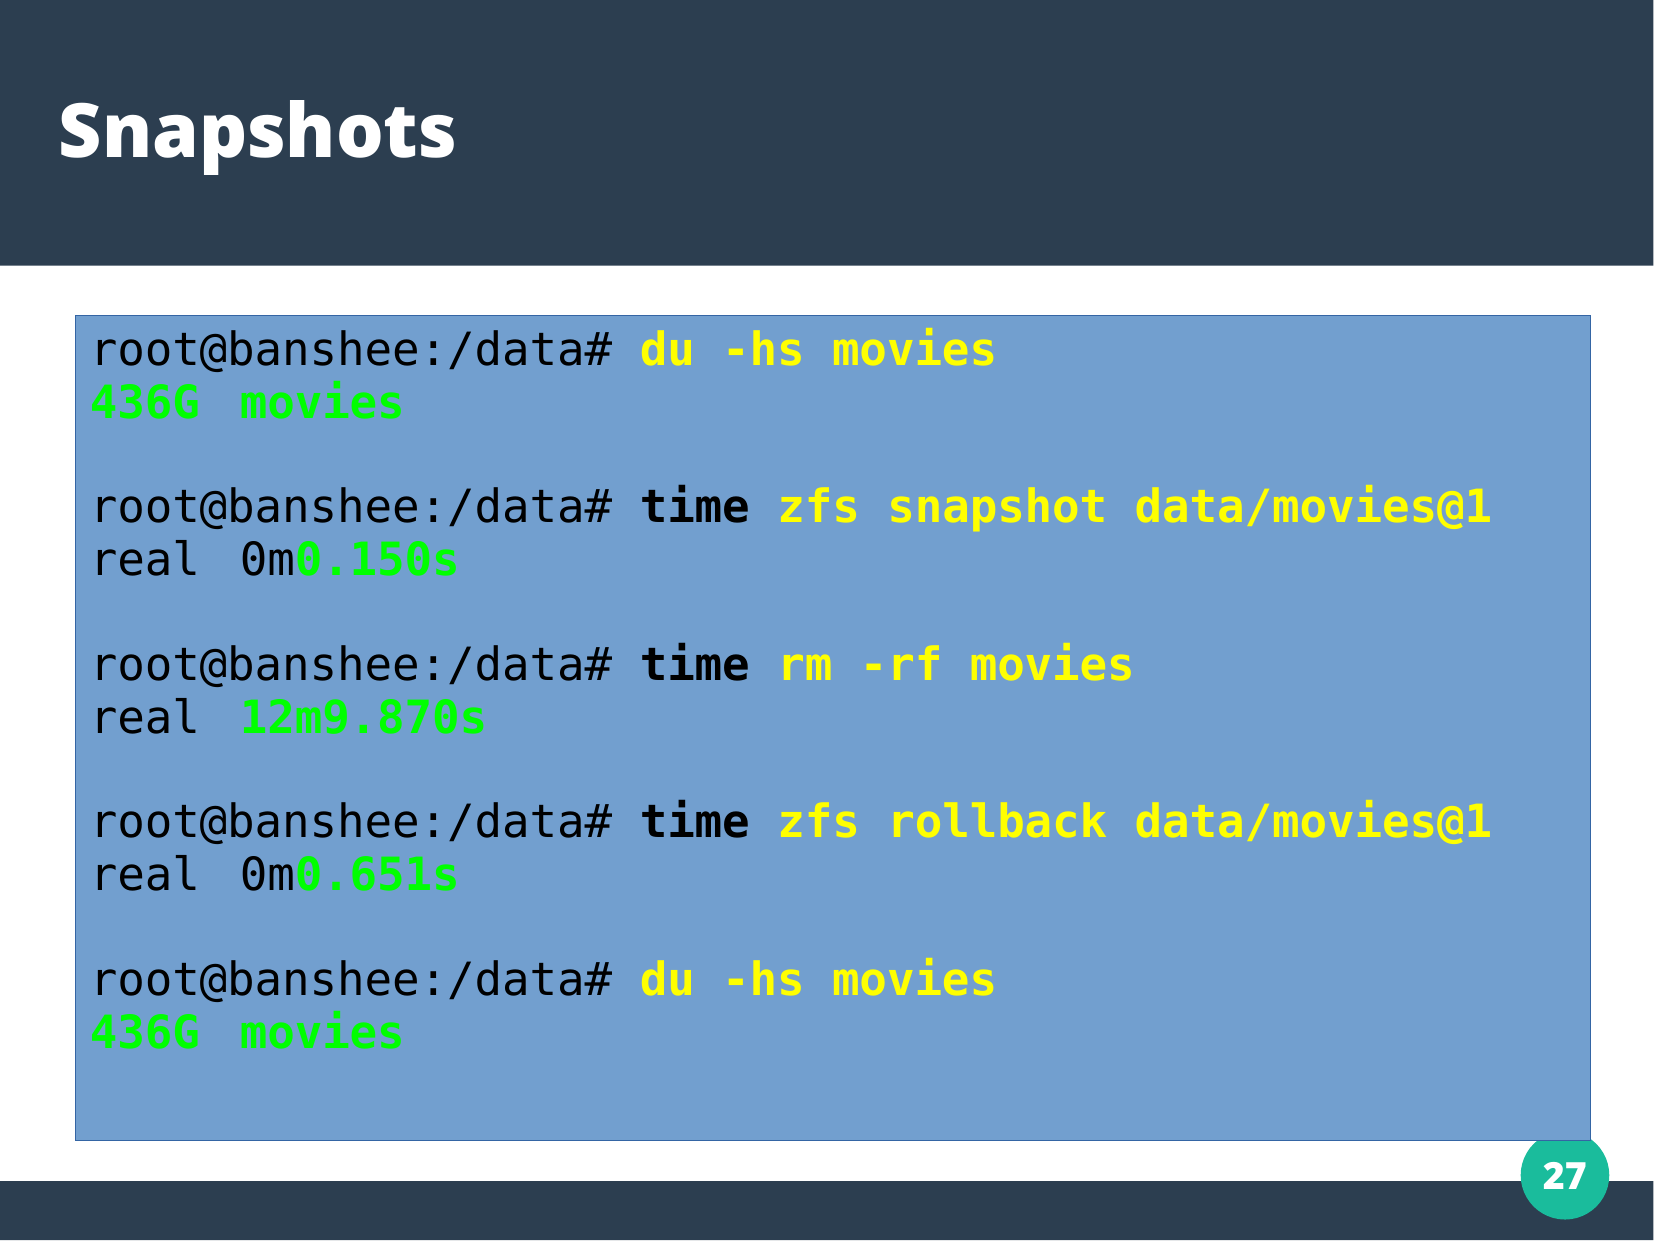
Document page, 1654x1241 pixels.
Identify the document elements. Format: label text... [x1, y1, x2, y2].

title Snapshots [59, 49, 1595, 207]
list root@banshee:/data# du -hs movies 436G movies root@banshee:/data# time zfs snapshot data/movies@1 real 0m0.150s root@banshee:/data# time rm -rf movies real 12m9.870s root@banshee:/data# time zfs rollback data/movies@1 real 0m0.651s root@banshee:/data# du -hs movies 436G movies [75, 315, 1591, 1141]
